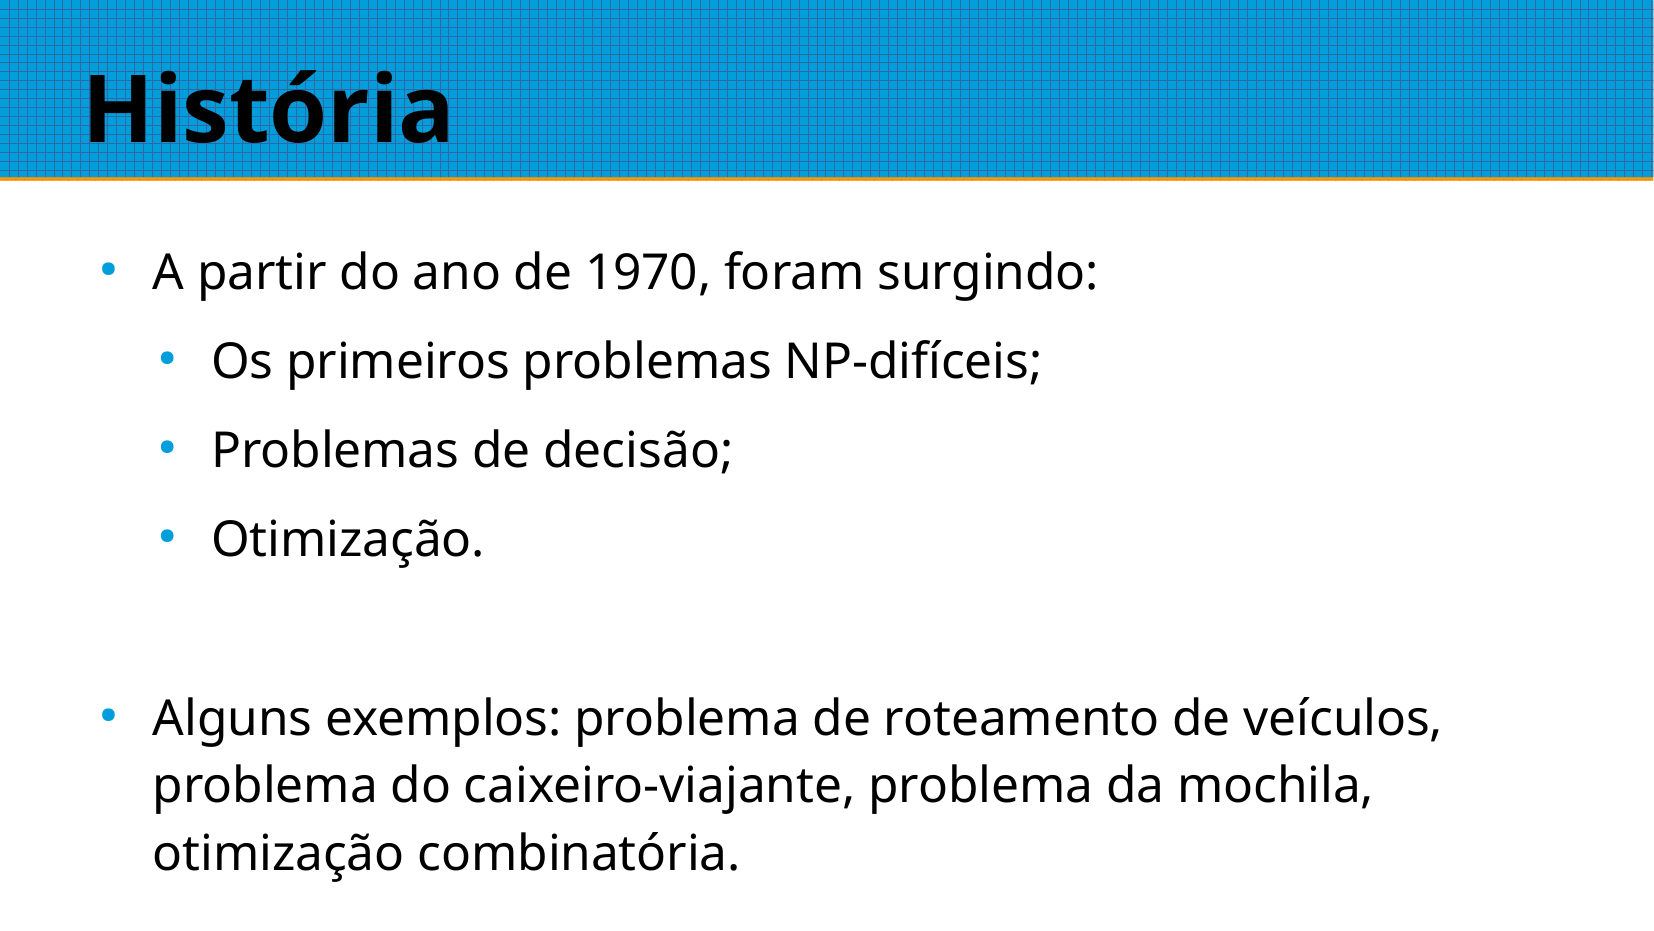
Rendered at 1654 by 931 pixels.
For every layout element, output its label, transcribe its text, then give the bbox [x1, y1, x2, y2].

title História [82, 14, 1571, 171]
list A partir do ano de 1970, foram surgindo: Os primeiros problemas NP-difíceis; Problemas de decisão; Otimização. Alguns exemplos: problema de roteamento de veículos, problema do caixeiro-viajante, problema da mochila, otimização combinatória. [82, 236, 1563, 886]
